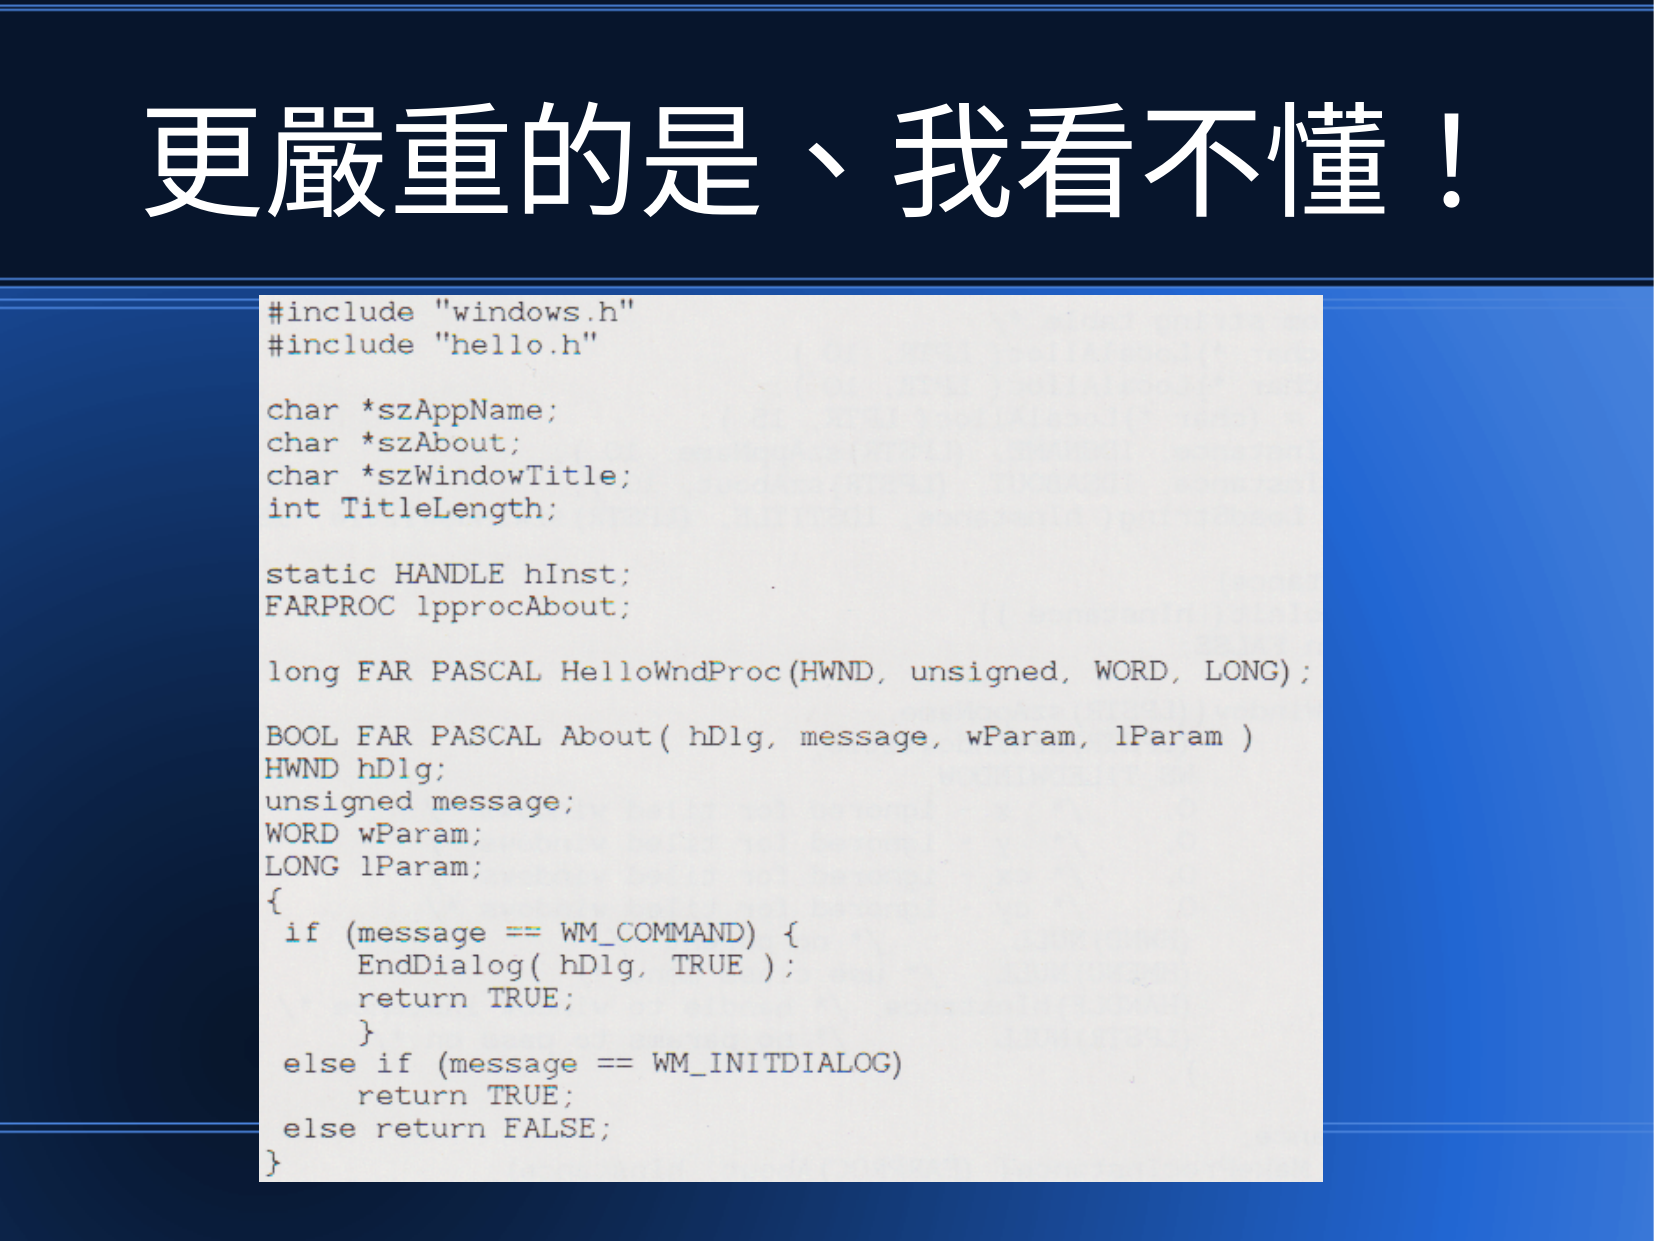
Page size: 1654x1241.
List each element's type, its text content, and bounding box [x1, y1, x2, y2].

picture [0, 0, 1654, 1241]
title 更嚴重的是、我看不懂！ [82, 49, 1571, 257]
